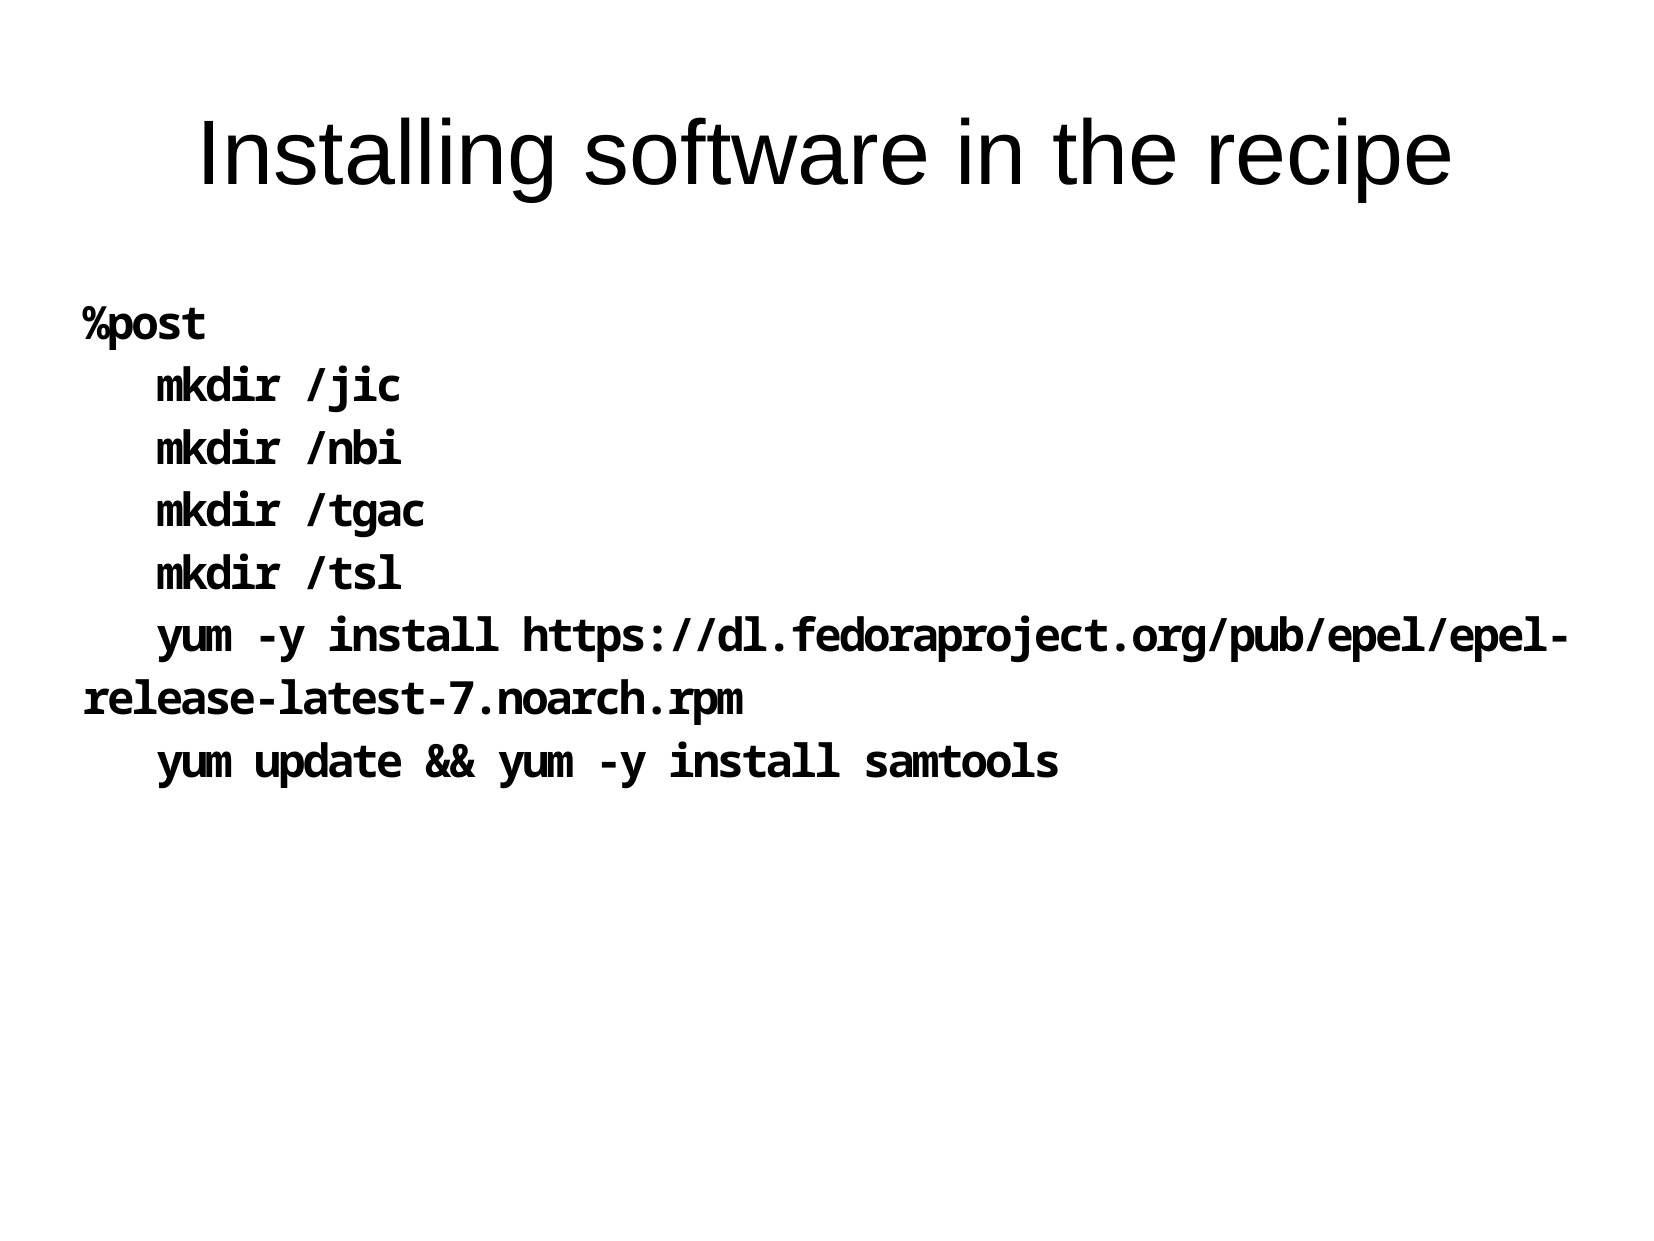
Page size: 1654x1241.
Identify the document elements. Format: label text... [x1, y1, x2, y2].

title Installing software in the recipe [82, 49, 1571, 257]
subtitle %post mkdir /jic mkdir /nbi mkdir /tgac mkdir /tsl yum -y install https://dl.fedoraproject.org/pub/epel/epel-release-latest-7.noarch.rpm yum update && yum -y install samtools [82, 290, 1571, 1010]
